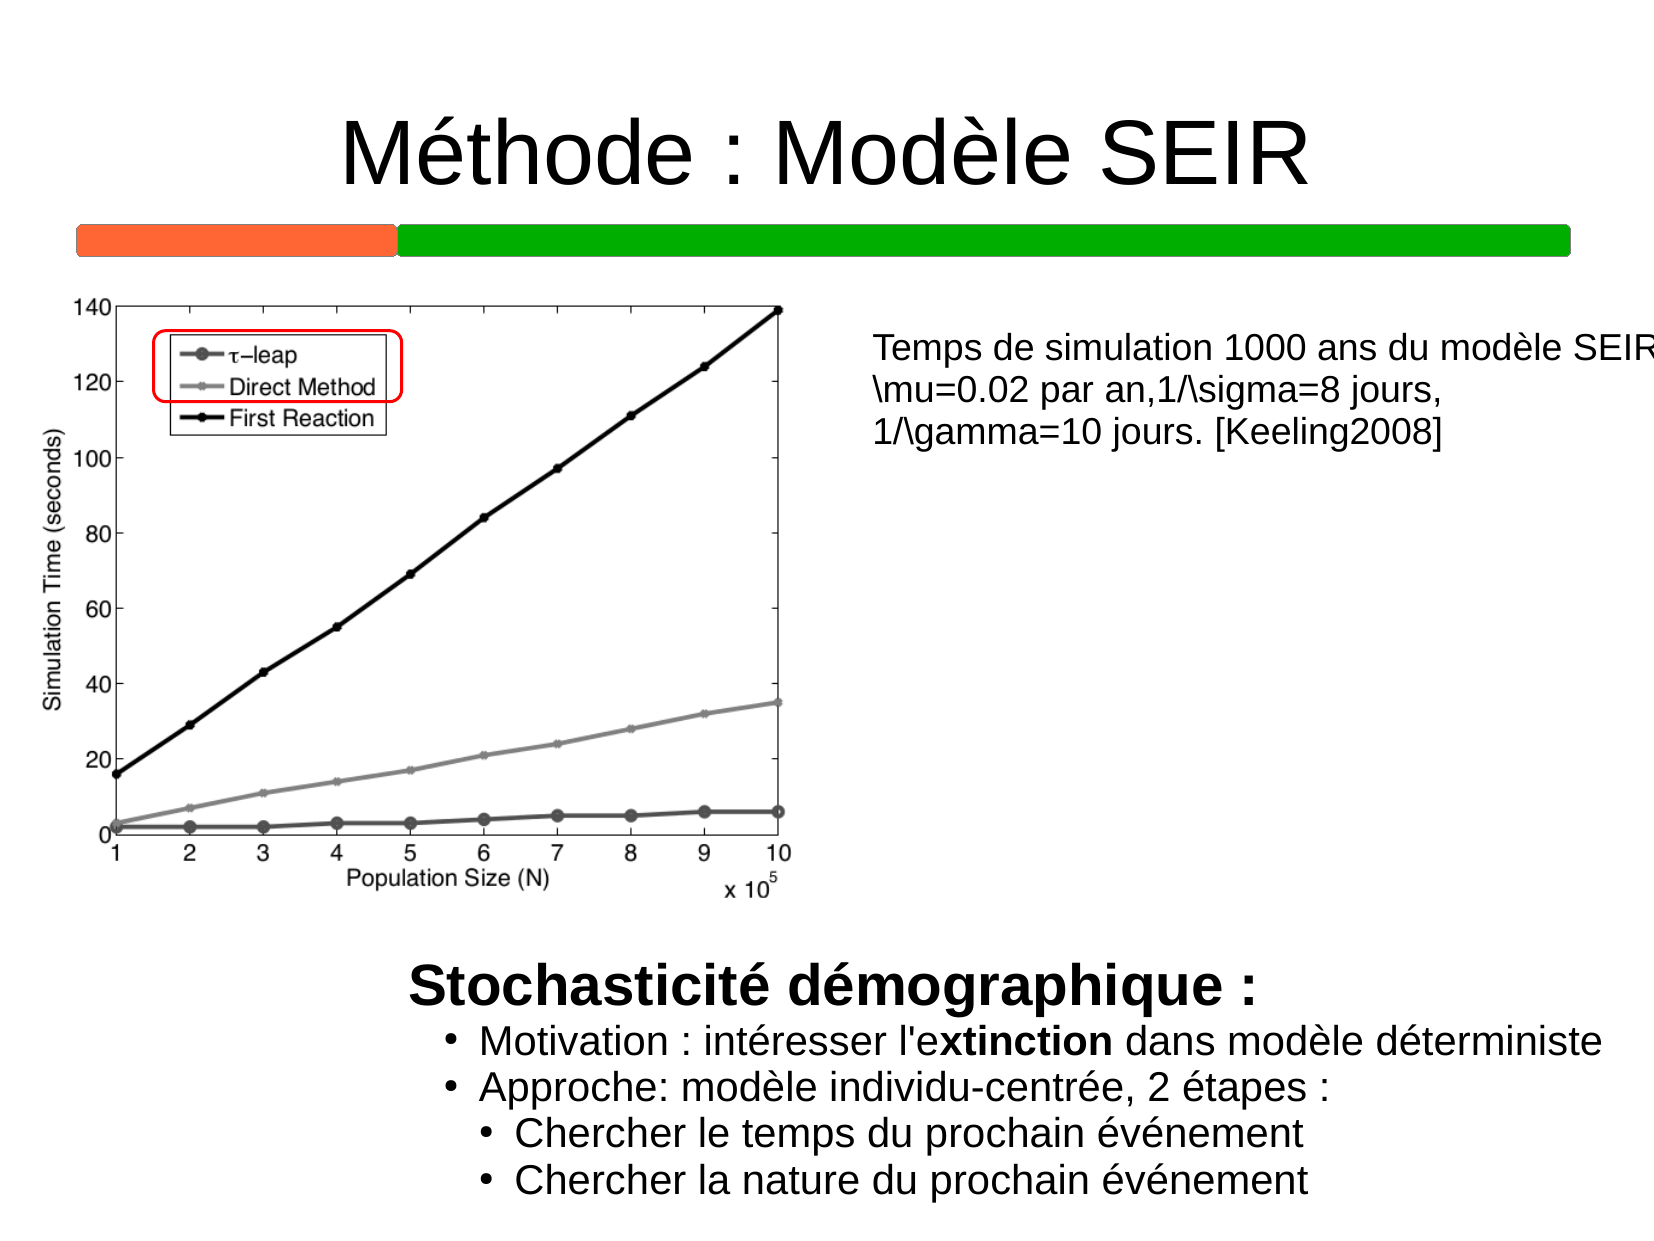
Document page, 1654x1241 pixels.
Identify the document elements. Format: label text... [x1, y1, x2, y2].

text_box [76, 224, 1571, 257]
text_box Stochasticité démographique : Motivation : intéresser l'extinction dans modèle déterministe Approche: modèle individu-centrée, 2 étapes : Chercher le temps du prochain événement Chercher la nature du prochain événement [393, 944, 1619, 1213]
text_box Temps de simulation 1000 ans du modèle SEIR, \mu=0.02 par an,1/\sigma=8 jours, 1/\gamma=10 jours. [Keeling2008] [857, 318, 1654, 460]
title Méthode : Modèle SEIR [82, 49, 1571, 227]
picture [0, 271, 851, 917]
